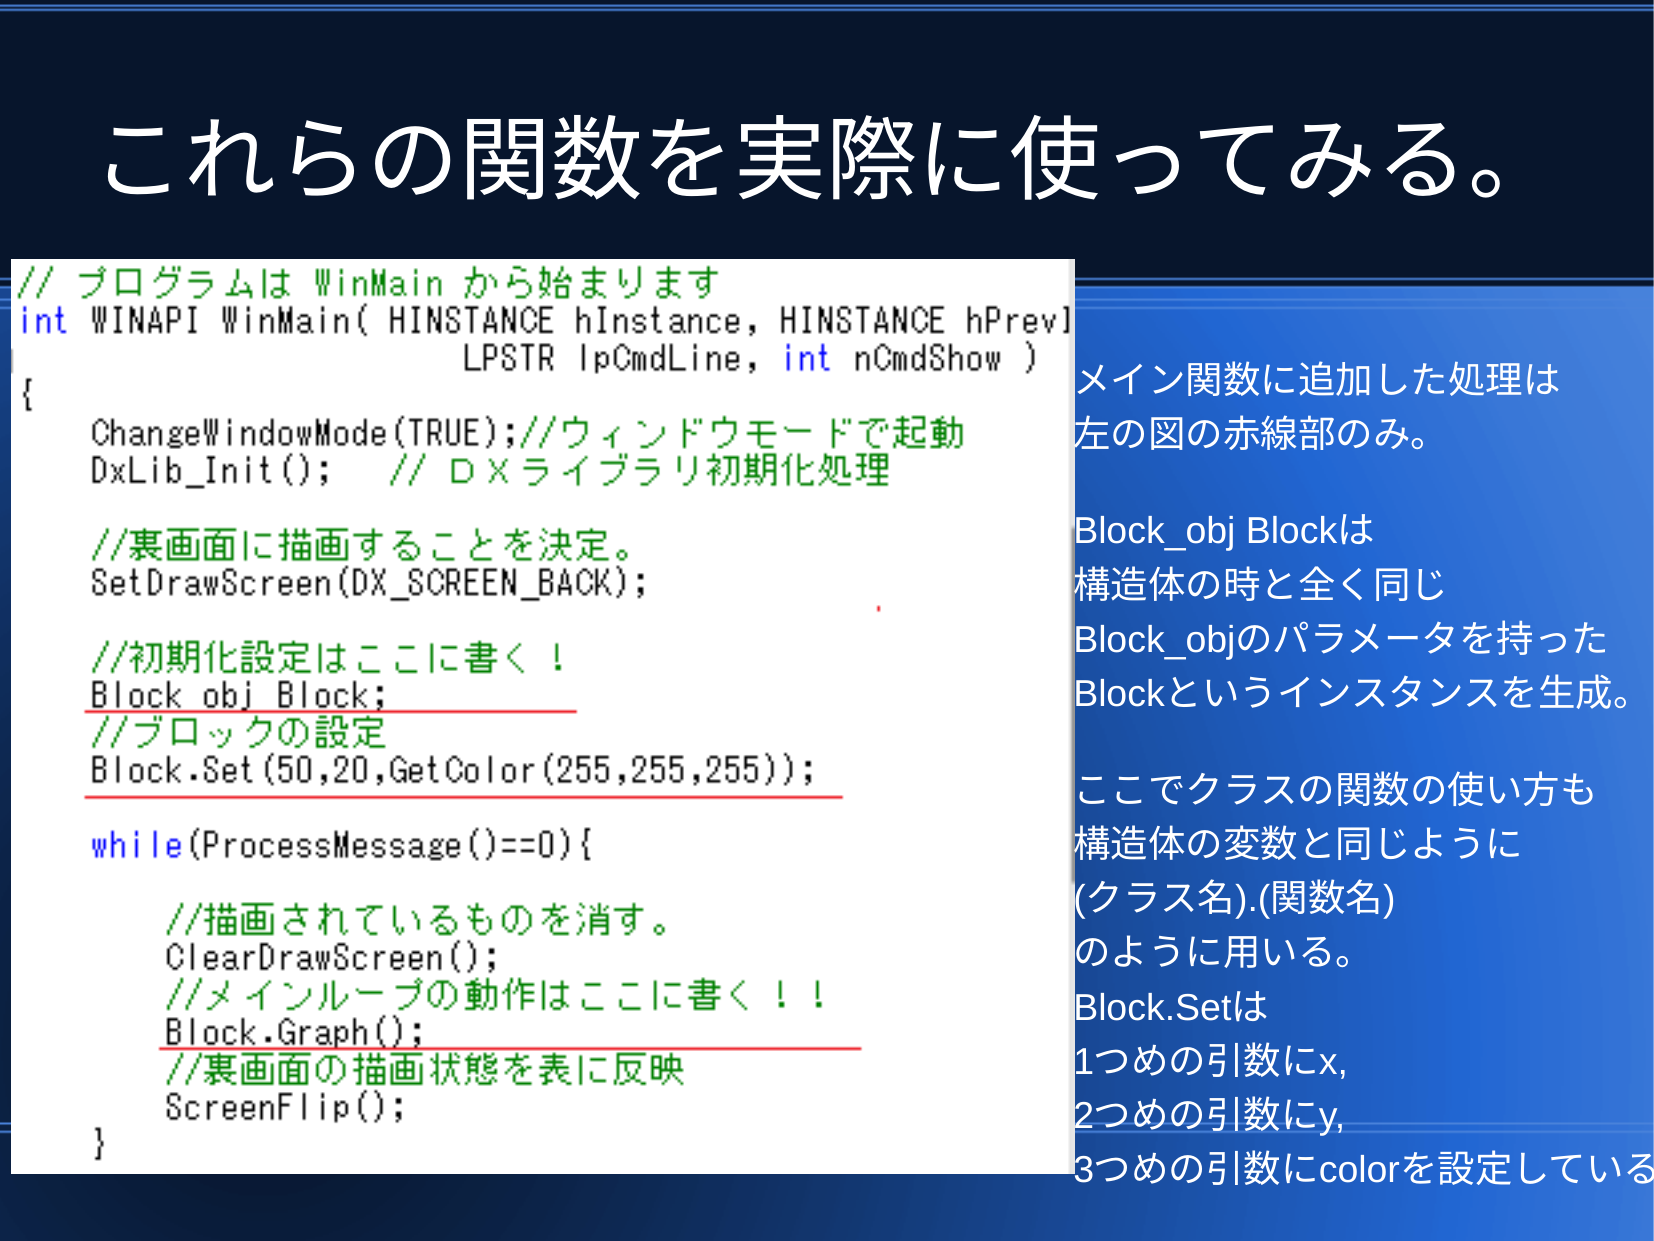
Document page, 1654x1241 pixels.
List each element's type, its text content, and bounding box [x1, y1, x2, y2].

picture [0, 0, 1654, 1241]
text_box メイン関数に追加した処理は 左の図の赤線部のみ。 Block_obj Blockは 構造体の時と全く同じ Block_objのパラメータを持った Blockというインスタンスを生成。 ここでクラスの関数の使い方も 構造体の変数と同じように (クラス名).(関数名) のように用いる。 Block.Setは 1つめの引数にx, 2つめの引数にy, 3つめの引数にcolorを設定している。 そして、メインループ内で Block.Graph() これで、設定されたパラメータにより、 Blockが描画されている。 [1058, 342, 1654, 1186]
title これらの関数を実際に使ってみる。 [82, 49, 1571, 257]
